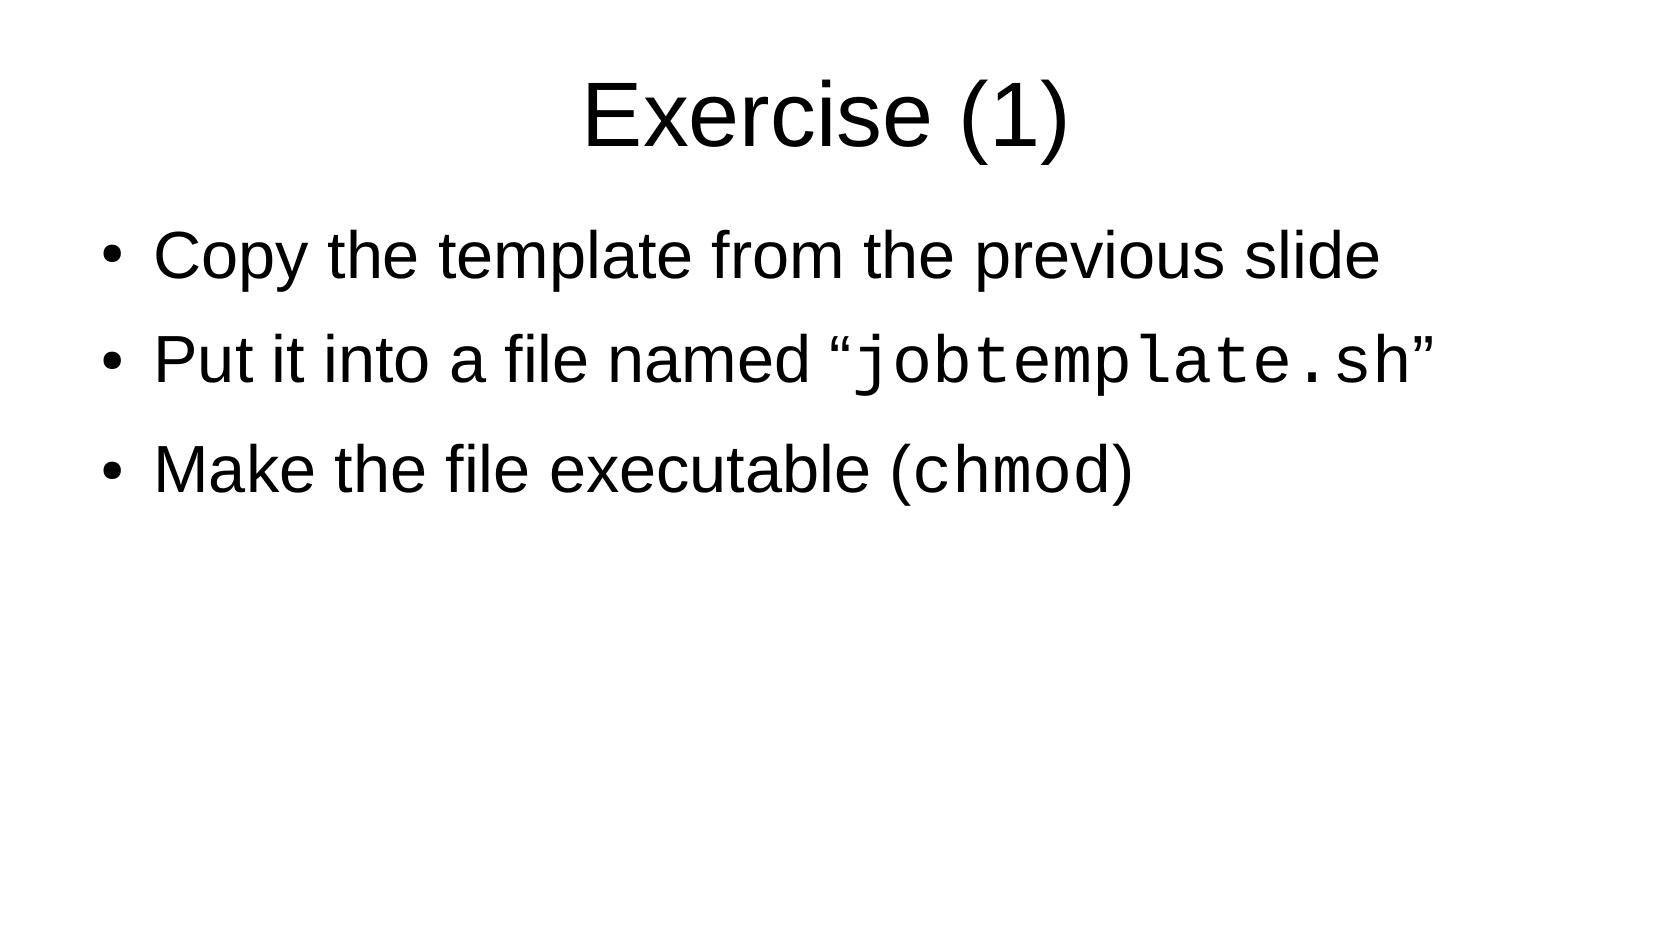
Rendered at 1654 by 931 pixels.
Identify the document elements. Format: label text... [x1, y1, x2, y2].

title Exercise (1) [82, 37, 1571, 193]
list Copy the template from the previous slide Put it into a file named “jobtemplate.sh” Make the file executable (chmod) [82, 217, 1571, 758]
